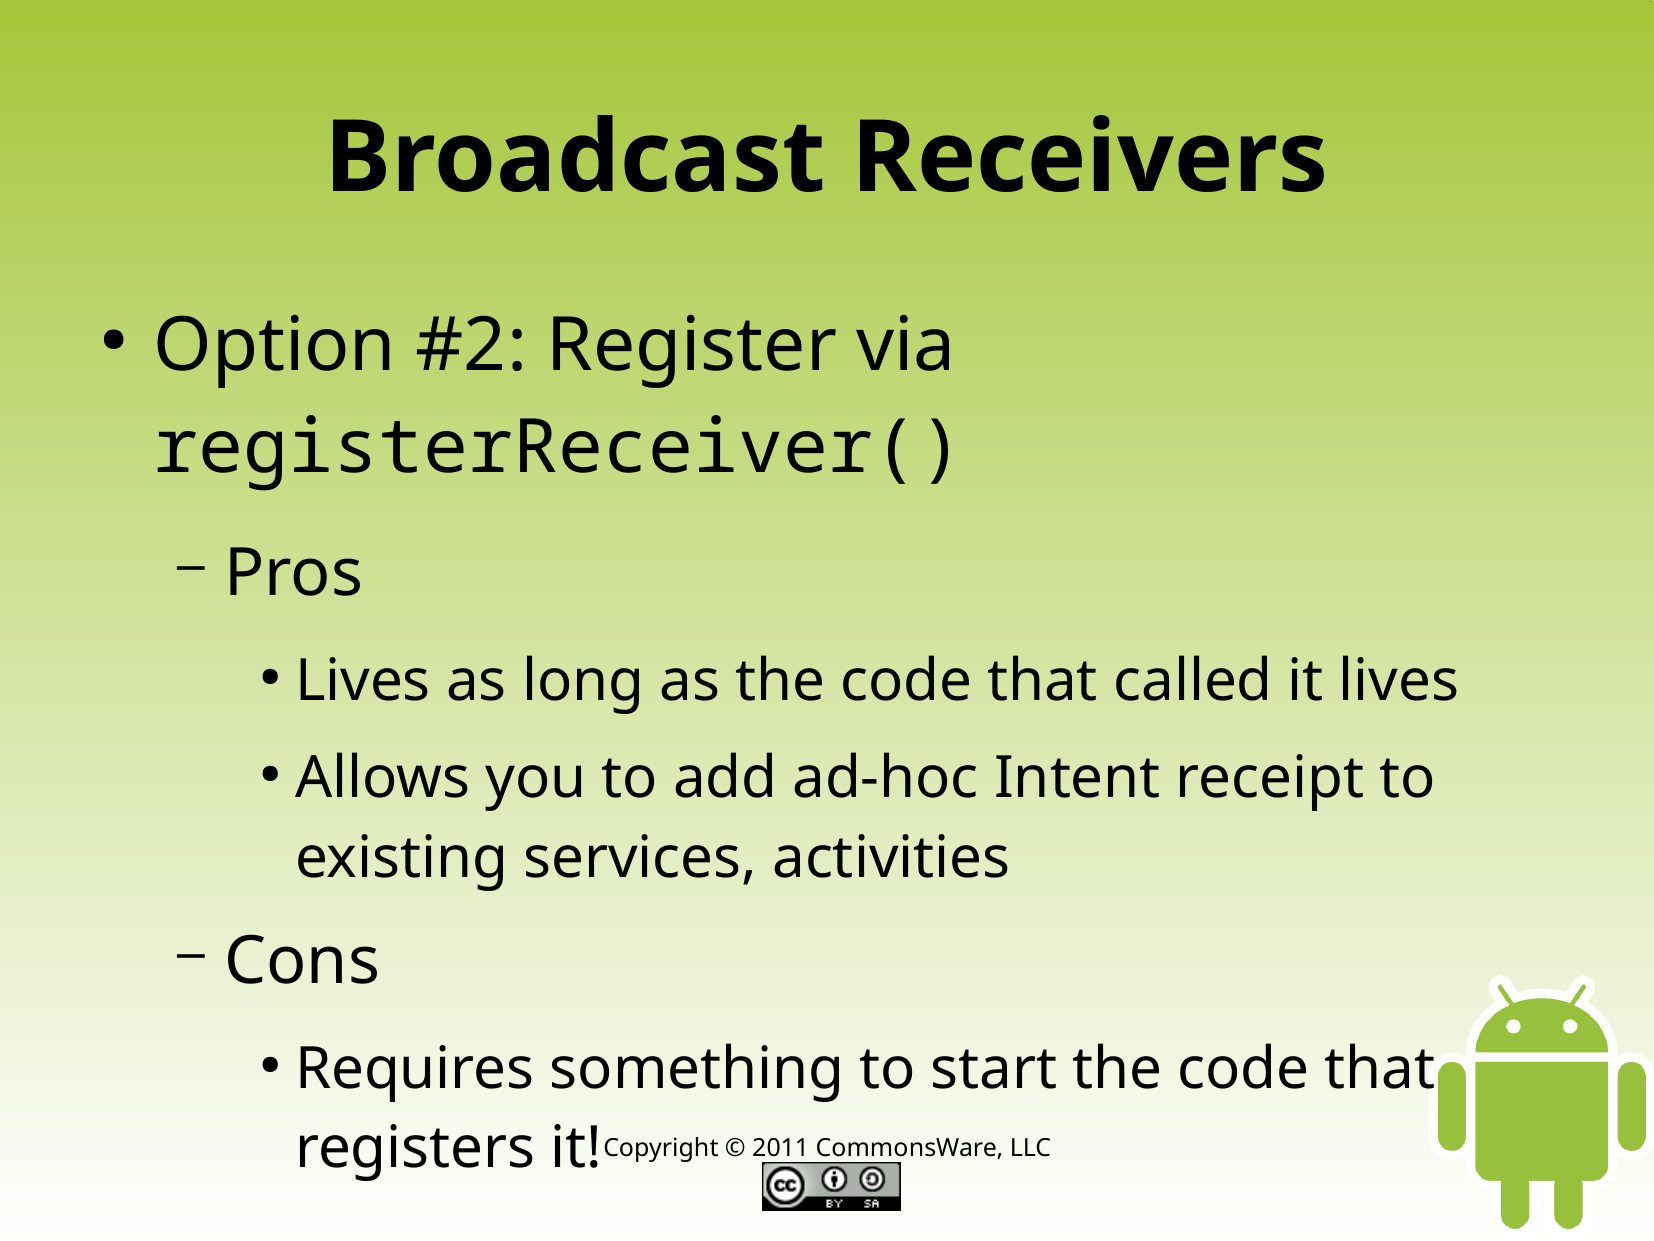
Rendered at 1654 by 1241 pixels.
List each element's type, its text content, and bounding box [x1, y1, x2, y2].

picture [1428, 975, 1654, 1238]
list Option #2: Register via registerReceiver() Pros Lives as long as the code that called it lives Allows you to add ad-hoc Intent receipt to existing services, activities Cons Requires something to start the code that registers it! [82, 290, 1571, 1109]
title Broadcast Receivers [82, 49, 1571, 257]
picture [762, 1162, 901, 1211]
